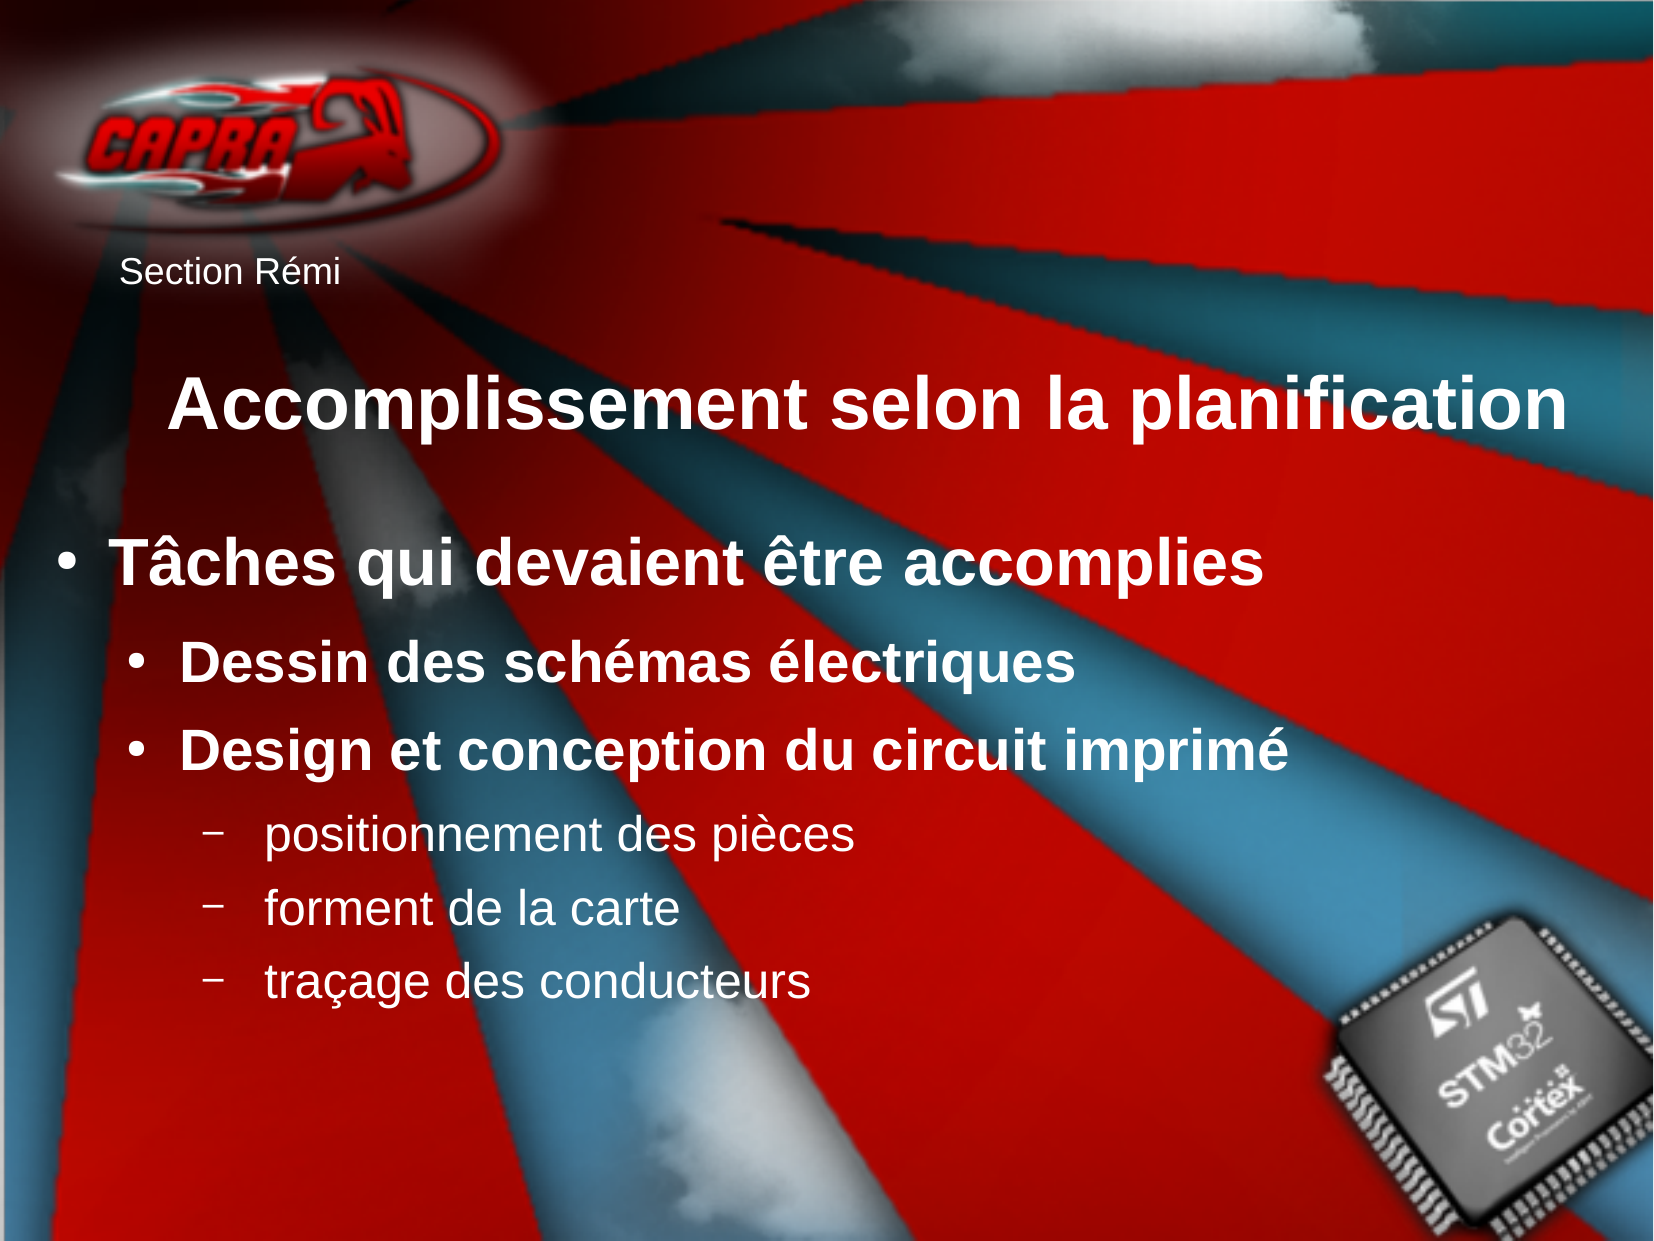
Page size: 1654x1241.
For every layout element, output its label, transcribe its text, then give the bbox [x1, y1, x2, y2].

text_box Section Rémi [104, 243, 357, 301]
picture [0, 0, 1654, 1241]
list Tâches qui devaient être accomplies Dessin des schémas électriques Design et conception du circuit imprimé positionnement des pièces forment de la carte traçage des conducteurs [37, 525, 1526, 1241]
title Accomplissement selon la planification [124, 300, 1613, 508]
